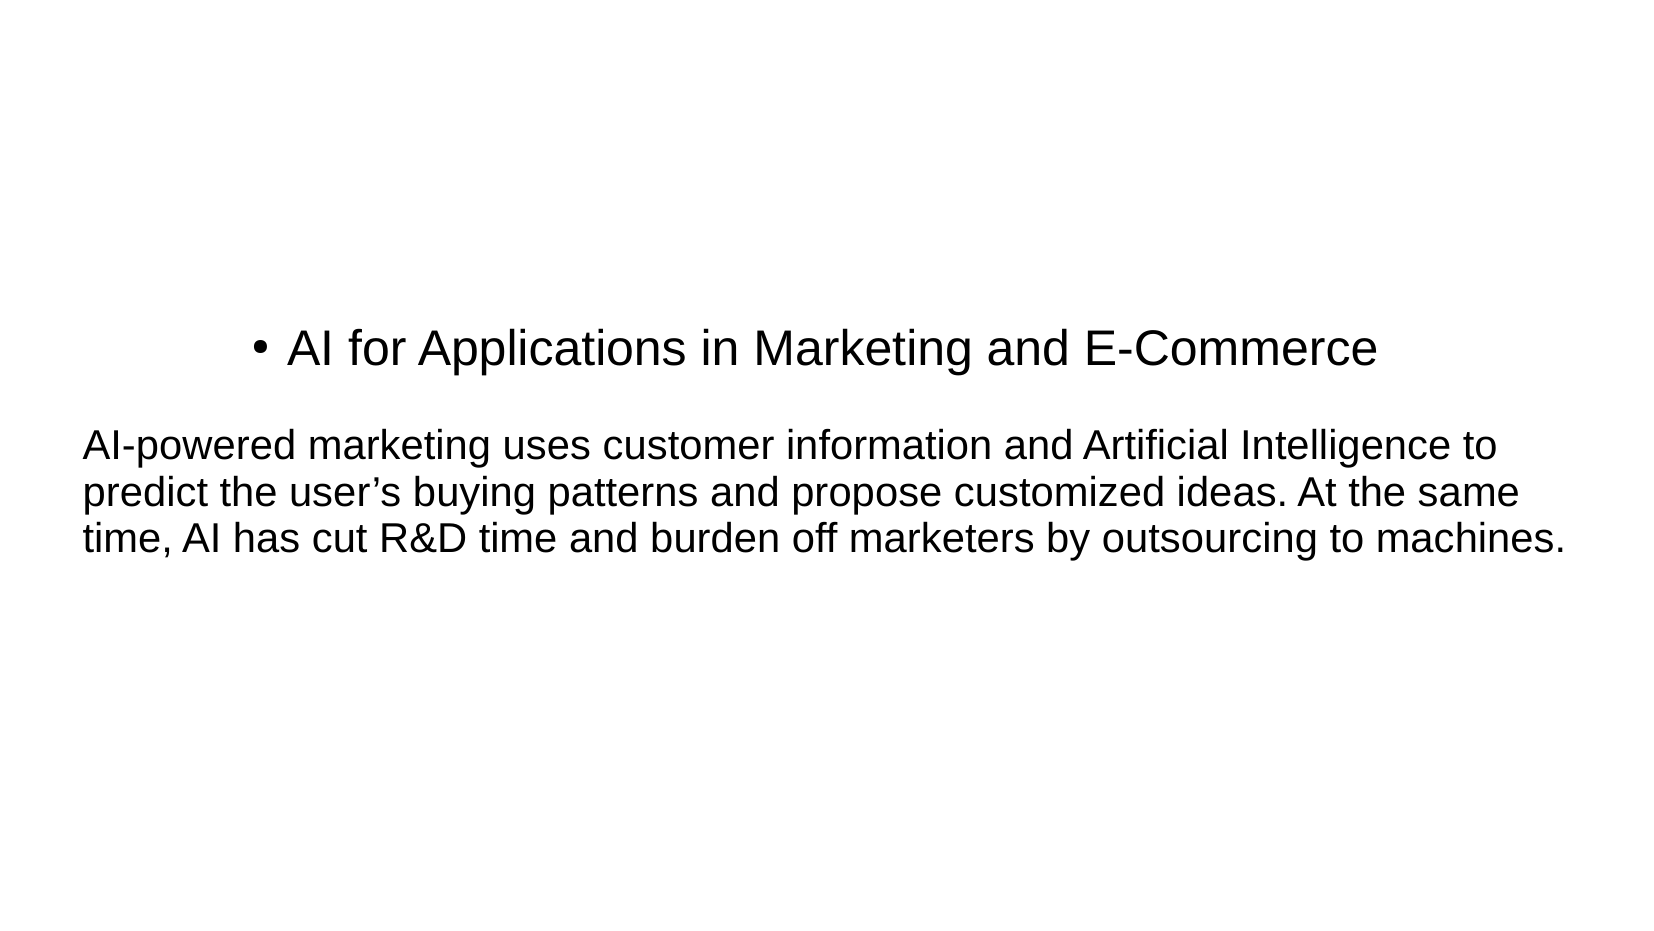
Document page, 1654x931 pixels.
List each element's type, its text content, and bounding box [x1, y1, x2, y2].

subtitle AI for Applications in Marketing and E-Commerce AI-powered marketing uses customer information and Artificial Intelligence to predict the user’s buying patterns and propose customized ideas. At the same time, AI has cut R&D time and burden off marketers by outsourcing to machines. [82, 217, 1571, 758]
